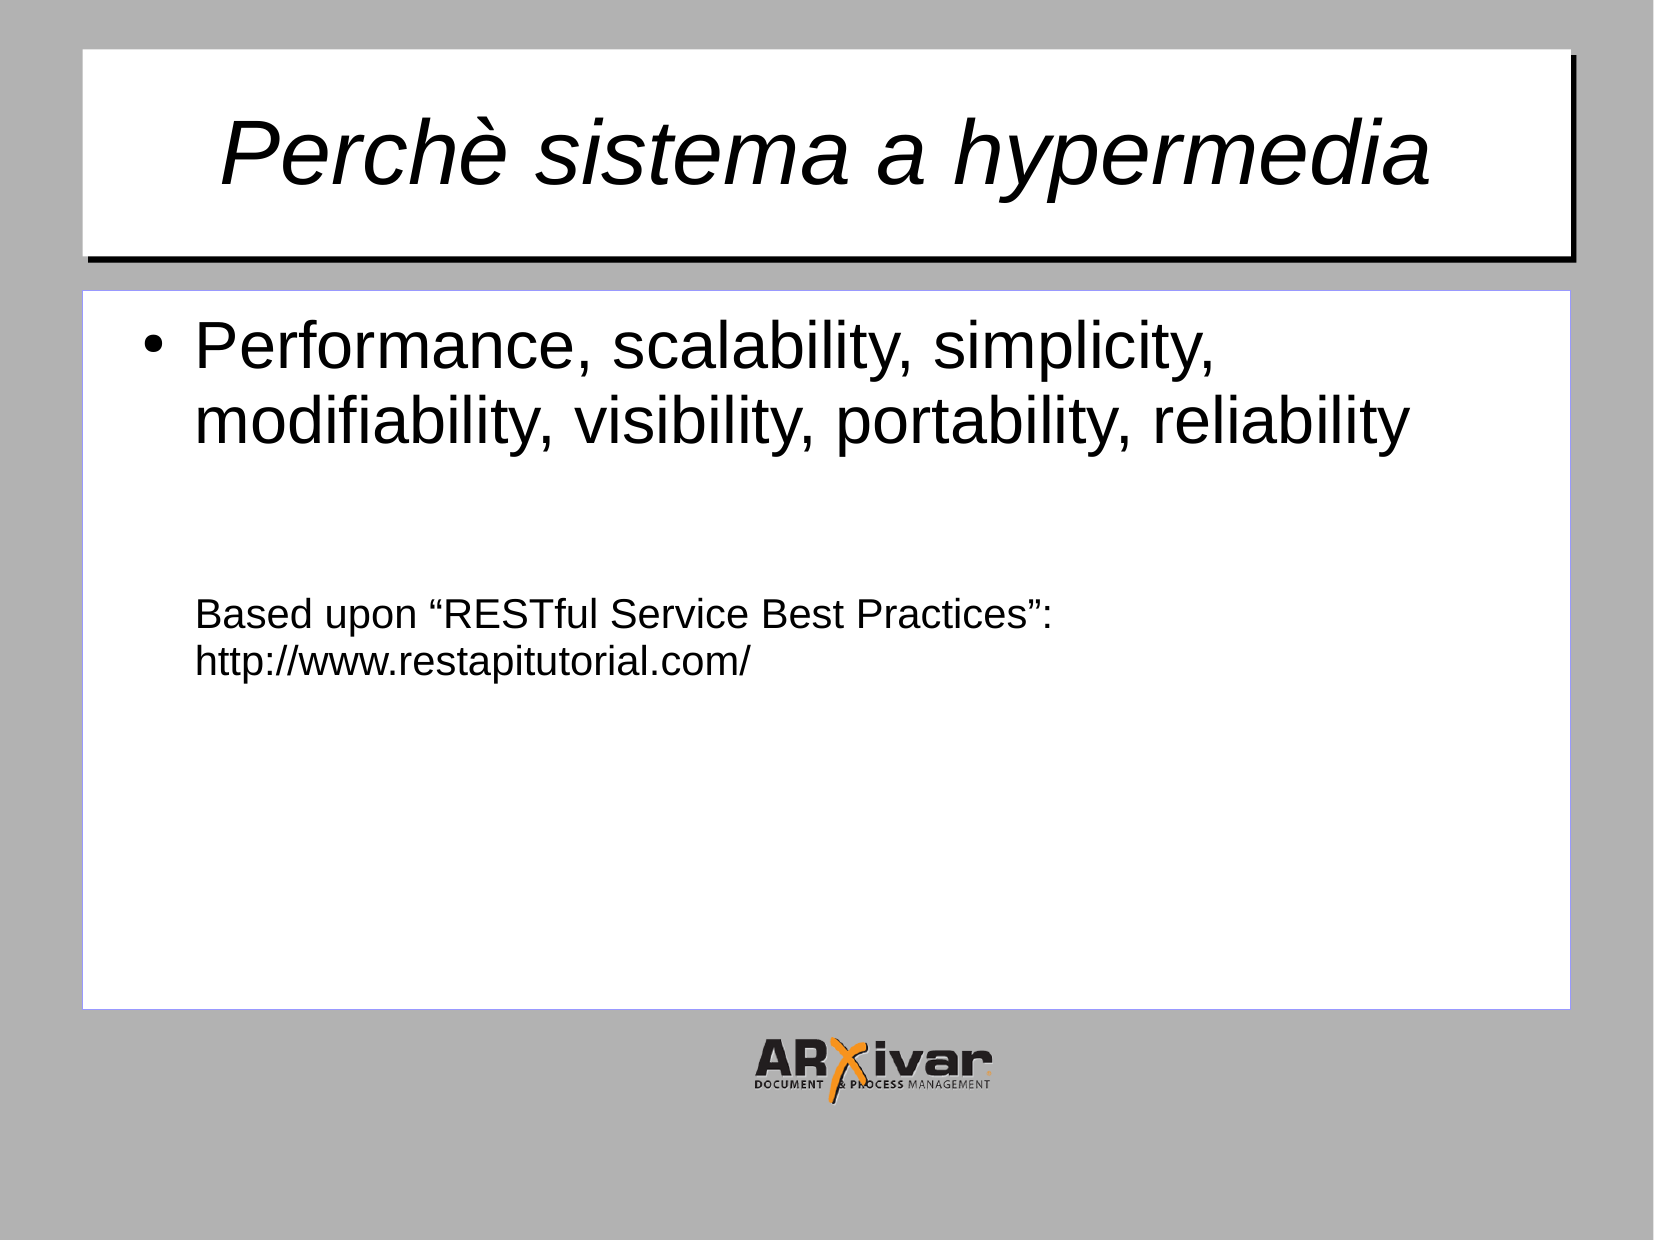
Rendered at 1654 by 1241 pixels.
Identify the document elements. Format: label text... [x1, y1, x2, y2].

list Performance, scalability, simplicity, modifiability, visibility, portability, reliability Based upon “RESTful Service Best Practices”: http://www.restapitutorial.com/ [82, 290, 1571, 1010]
title Perchè sistema a hypermedia [82, 49, 1571, 257]
picture [755, 1031, 993, 1111]
